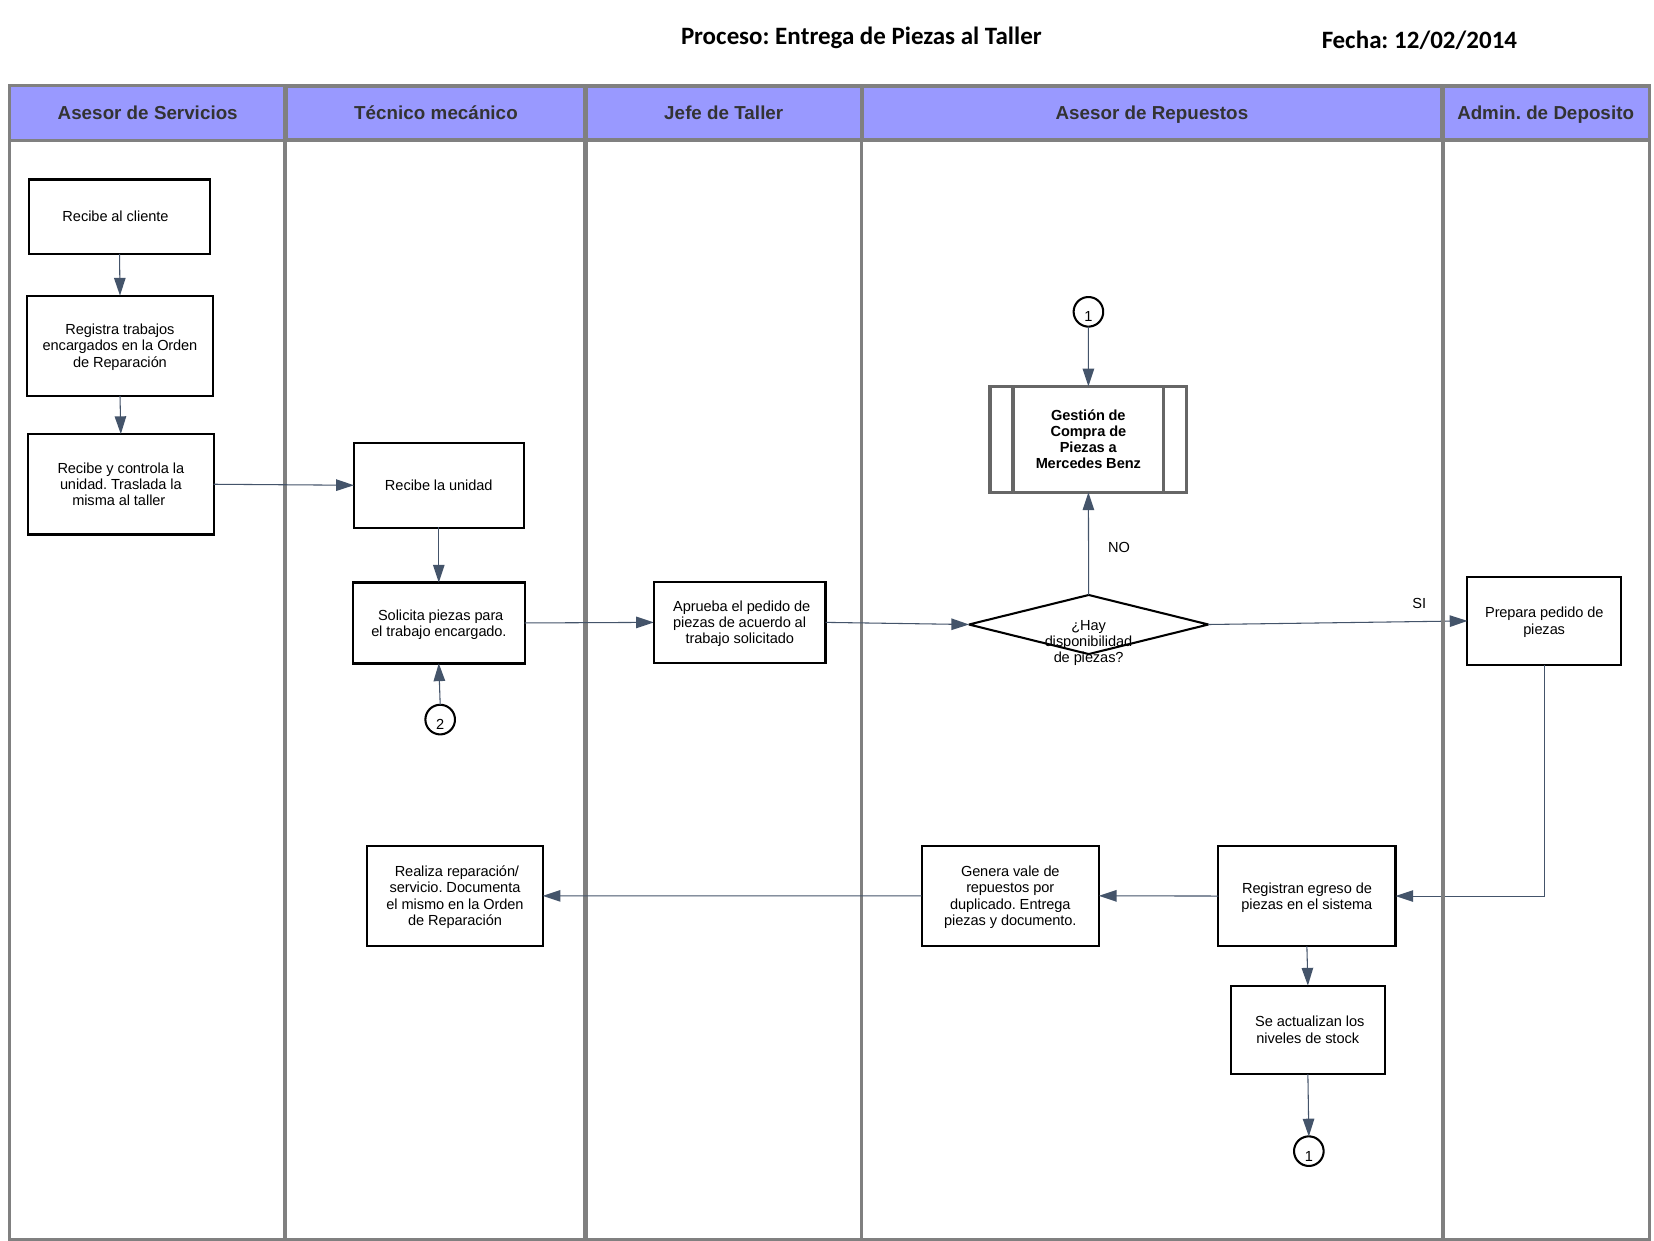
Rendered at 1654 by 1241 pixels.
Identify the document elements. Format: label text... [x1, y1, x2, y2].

text_box Registra trabajos encargados en la Orden de Reparación [27, 295, 213, 397]
text_box Registran egreso de piezas en el sistema [1218, 845, 1396, 947]
text_box NO [1092, 531, 1146, 579]
text_box Recibe la unidad [353, 443, 524, 528]
text_box 1 [1294, 1136, 1324, 1166]
text_box Recibe al cliente [28, 179, 211, 254]
text_box Solicita piezas para el trabajo encargado. [352, 582, 525, 664]
text_box Prepara pedido de piezas [1467, 576, 1622, 666]
text_box Realiza reparación/ servicio. Documenta el mismo en la Orden de Reparación [367, 845, 543, 947]
text_box 1 [1073, 297, 1104, 327]
text_box Genera vale de repuestos por duplicado. Entrega piezas y documento. [921, 845, 1099, 947]
text_box Fecha: 12/02/2014 [1306, 16, 1648, 62]
text_box Gestión de Compra de Piezas a Mercedes Benz [990, 386, 1187, 493]
text_box Recibe y controla la unidad. Traslada la misma al taller [28, 434, 214, 535]
text_box Jefe de Taller [588, 87, 860, 141]
text_box Se actualizan los niveles de stock [1231, 985, 1385, 1075]
text_box ¿Hay disponibilidad de piezas? [970, 595, 1208, 654]
text_box SI [1392, 588, 1446, 636]
text_box Asesor de Servicios [11, 87, 283, 141]
text_box Proceso: Entrega de Piezas al Taller [197, 12, 1526, 59]
text_box Aprueba el pedido de piezas de acuerdo al trabajo solicitado [653, 581, 826, 663]
text_box Admin. de Deposito [1445, 87, 1648, 141]
text_box Técnico mecánico [287, 87, 583, 141]
text_box 2 [425, 704, 455, 735]
text_box Asesor de Repuestos [863, 86, 1441, 141]
